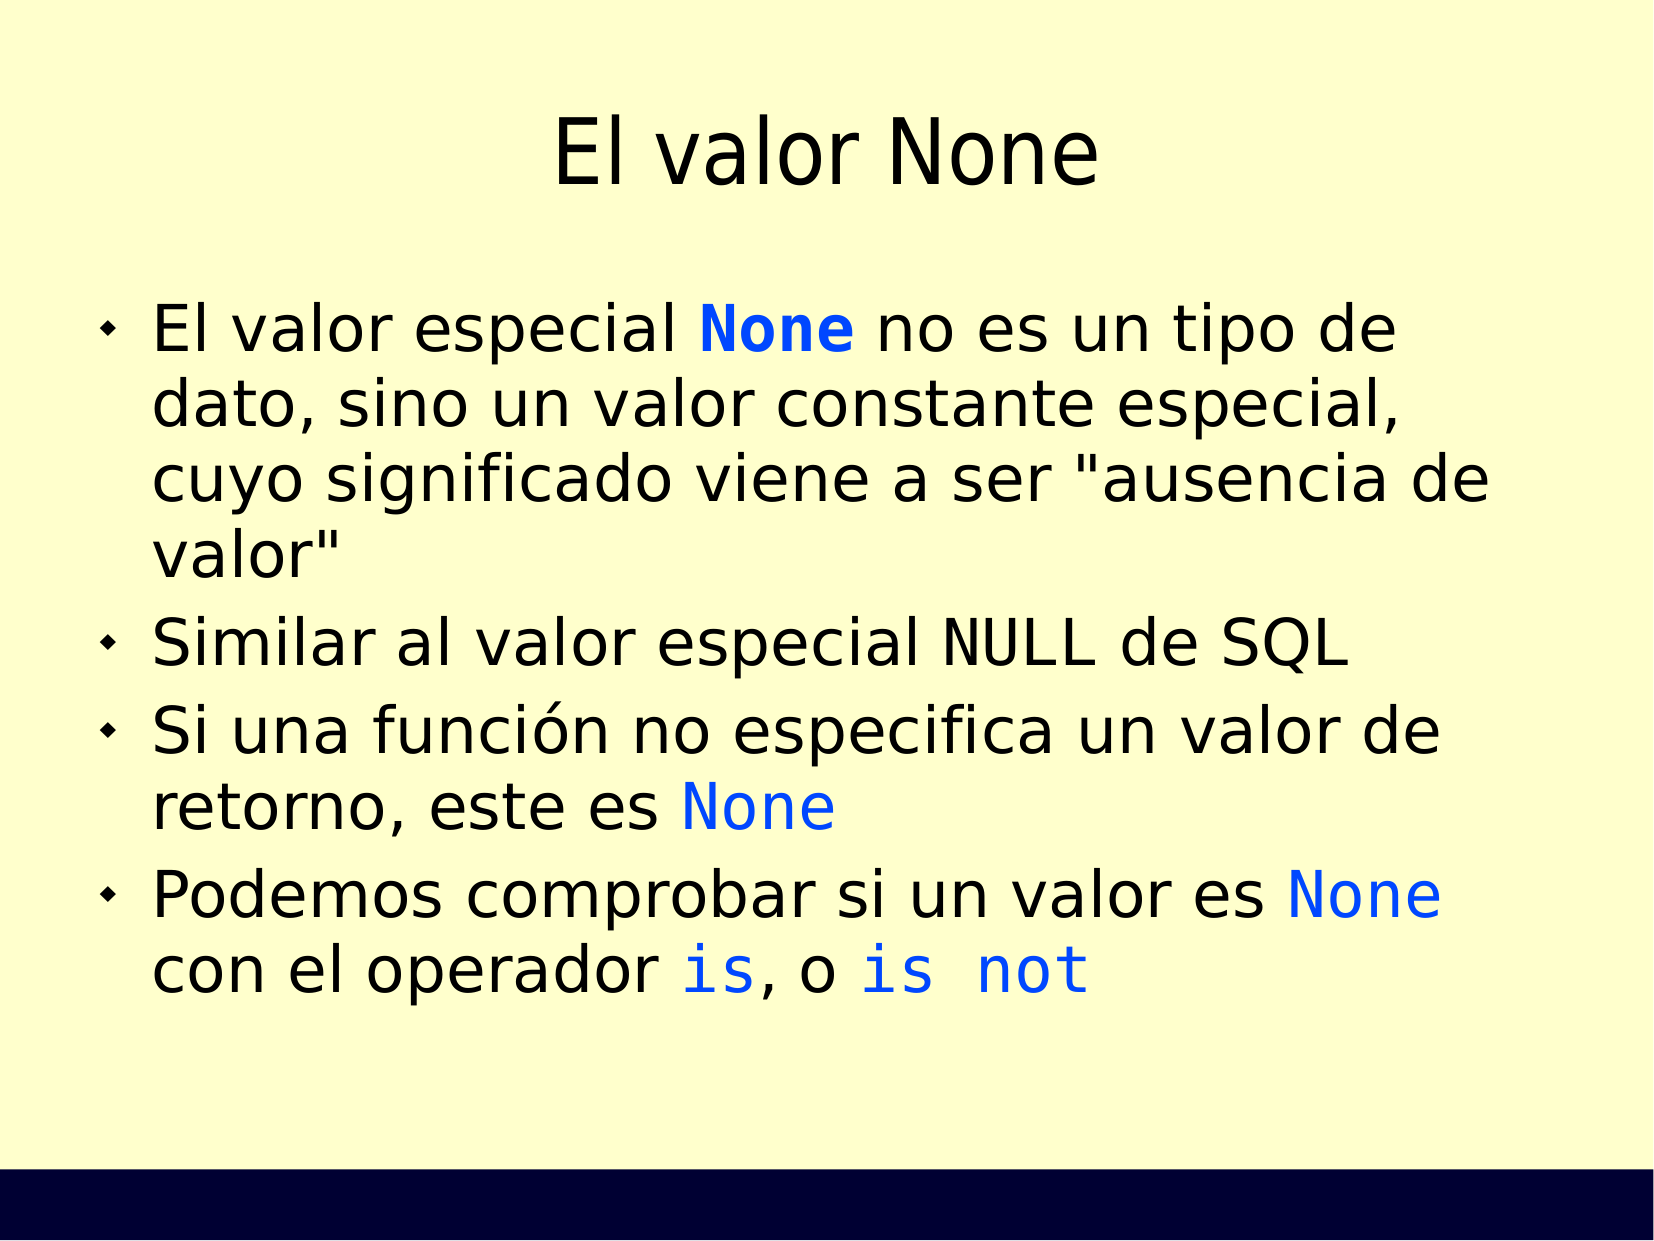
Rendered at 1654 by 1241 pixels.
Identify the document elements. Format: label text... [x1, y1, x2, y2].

list El valor especial None no es un tipo de dato, sino un valor constante especial, cuyo significado viene a ser "ausencia de valor" Similar al valor especial NULL de SQL Si una función no especifica un valor de retorno, este es None Podemos comprobar si un valor es None con el operador is, o is not [82, 290, 1538, 1010]
title El valor None [82, 49, 1571, 257]
